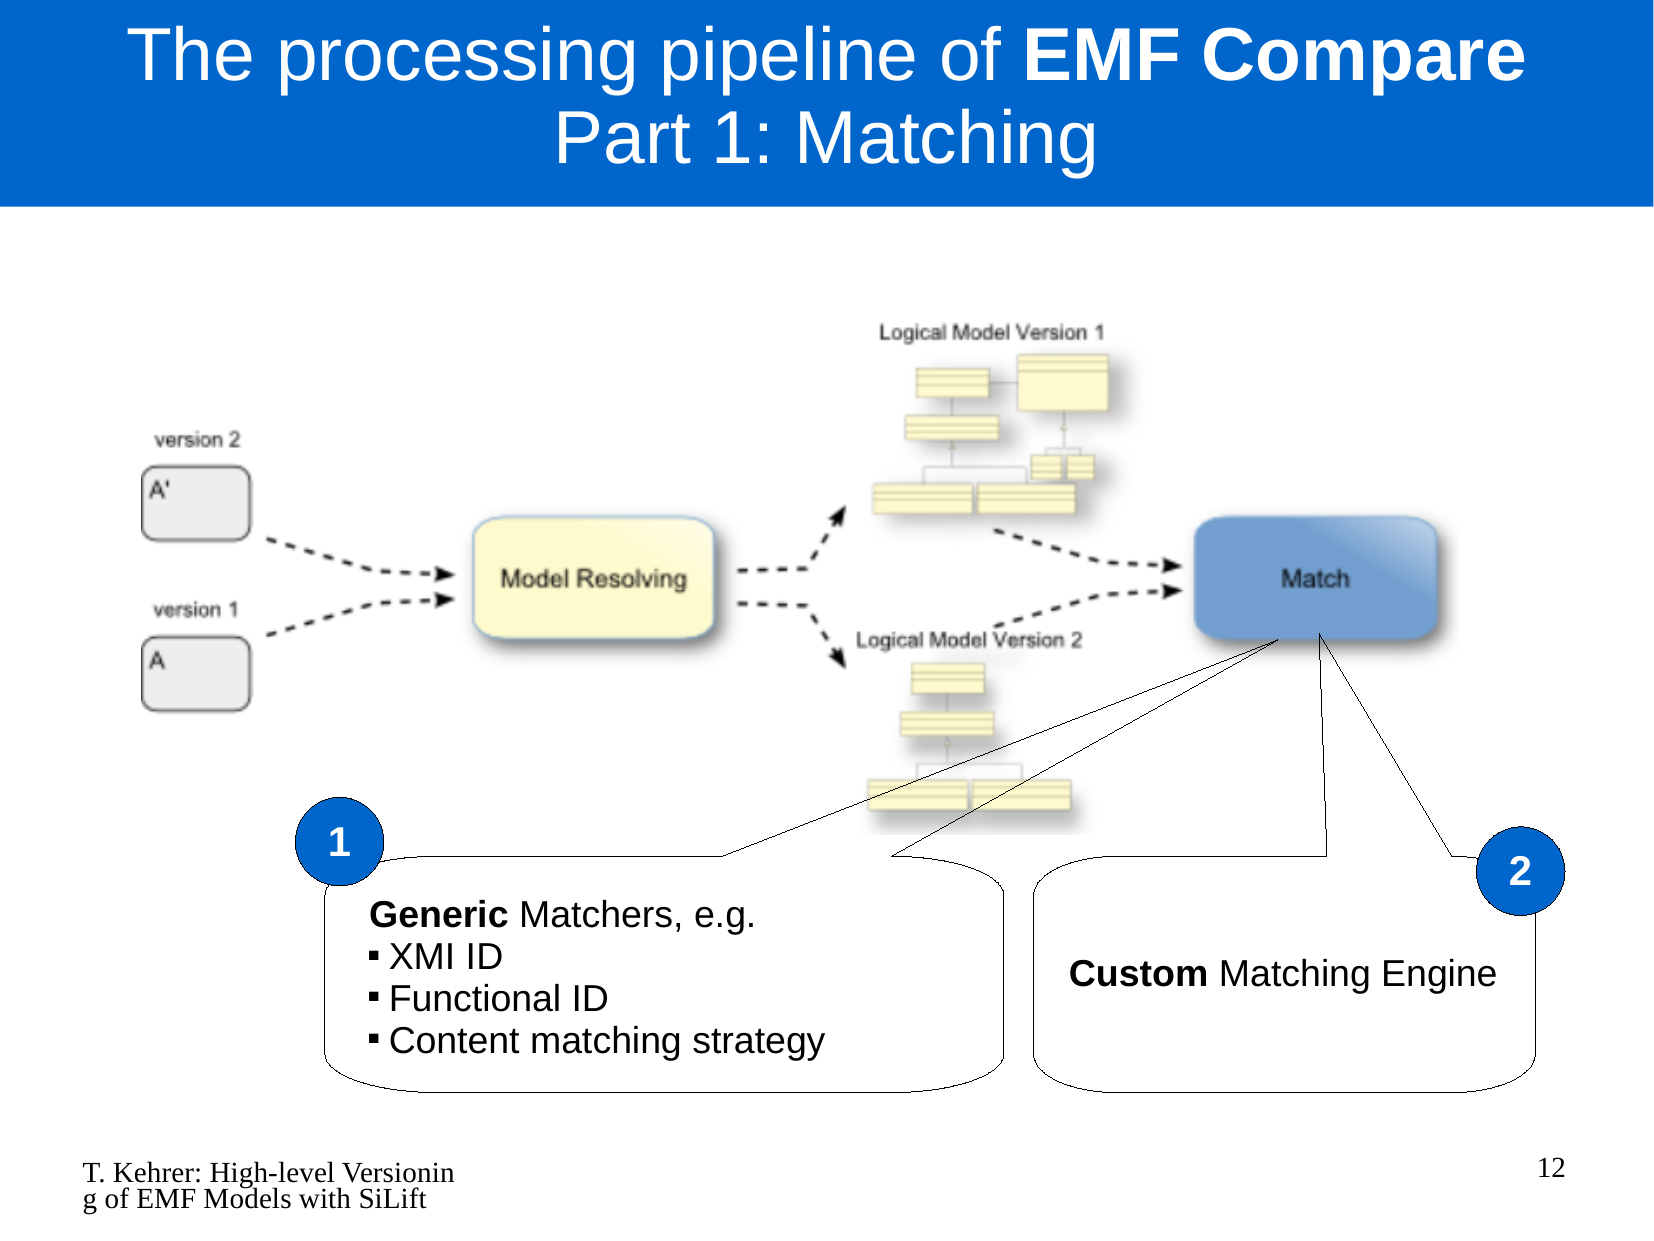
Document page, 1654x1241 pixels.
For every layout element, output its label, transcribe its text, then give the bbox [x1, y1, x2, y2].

text_box Custom Matching Engine [1054, 944, 1512, 1002]
text_box 2 [1476, 826, 1566, 916]
text_box Generic Matchers, e.g. XMI ID Functional ID Content matching strategy [354, 885, 841, 1069]
text_box 1 [295, 797, 384, 886]
picture [141, 295, 1459, 835]
title The processing pipeline of EMF Compare Part 1: Matching [0, 0, 1654, 207]
